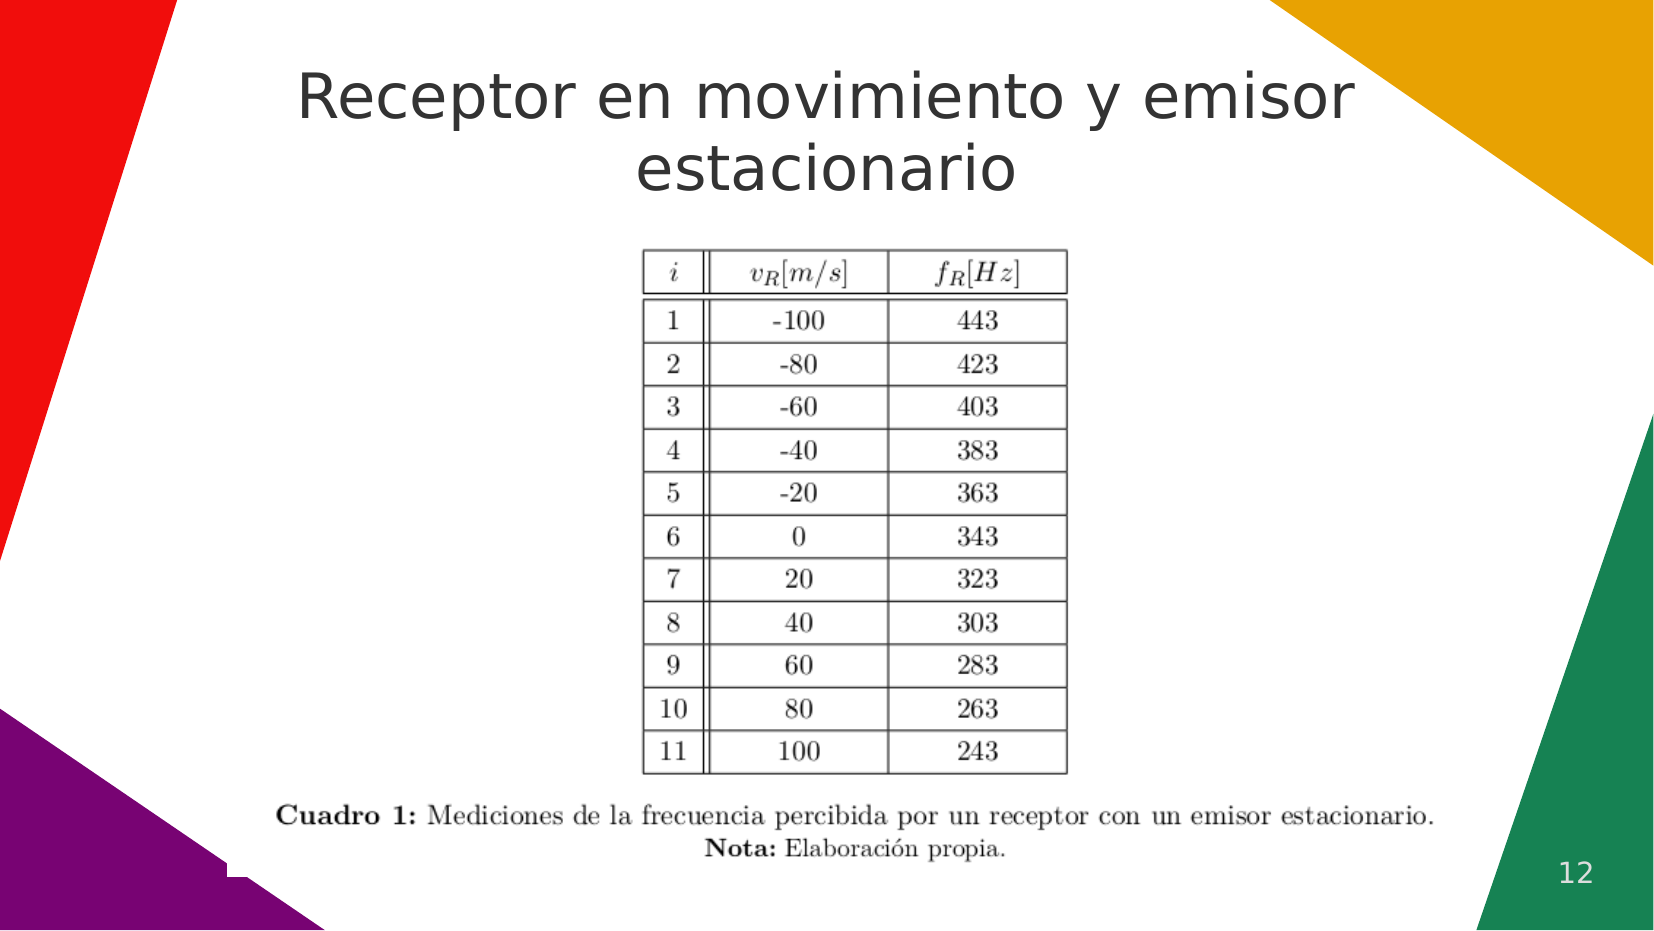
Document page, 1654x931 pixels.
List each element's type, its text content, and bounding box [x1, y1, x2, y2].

picture [227, 236, 1477, 877]
title Receptor en movimiento y emisor estacionario [118, 59, 1536, 207]
